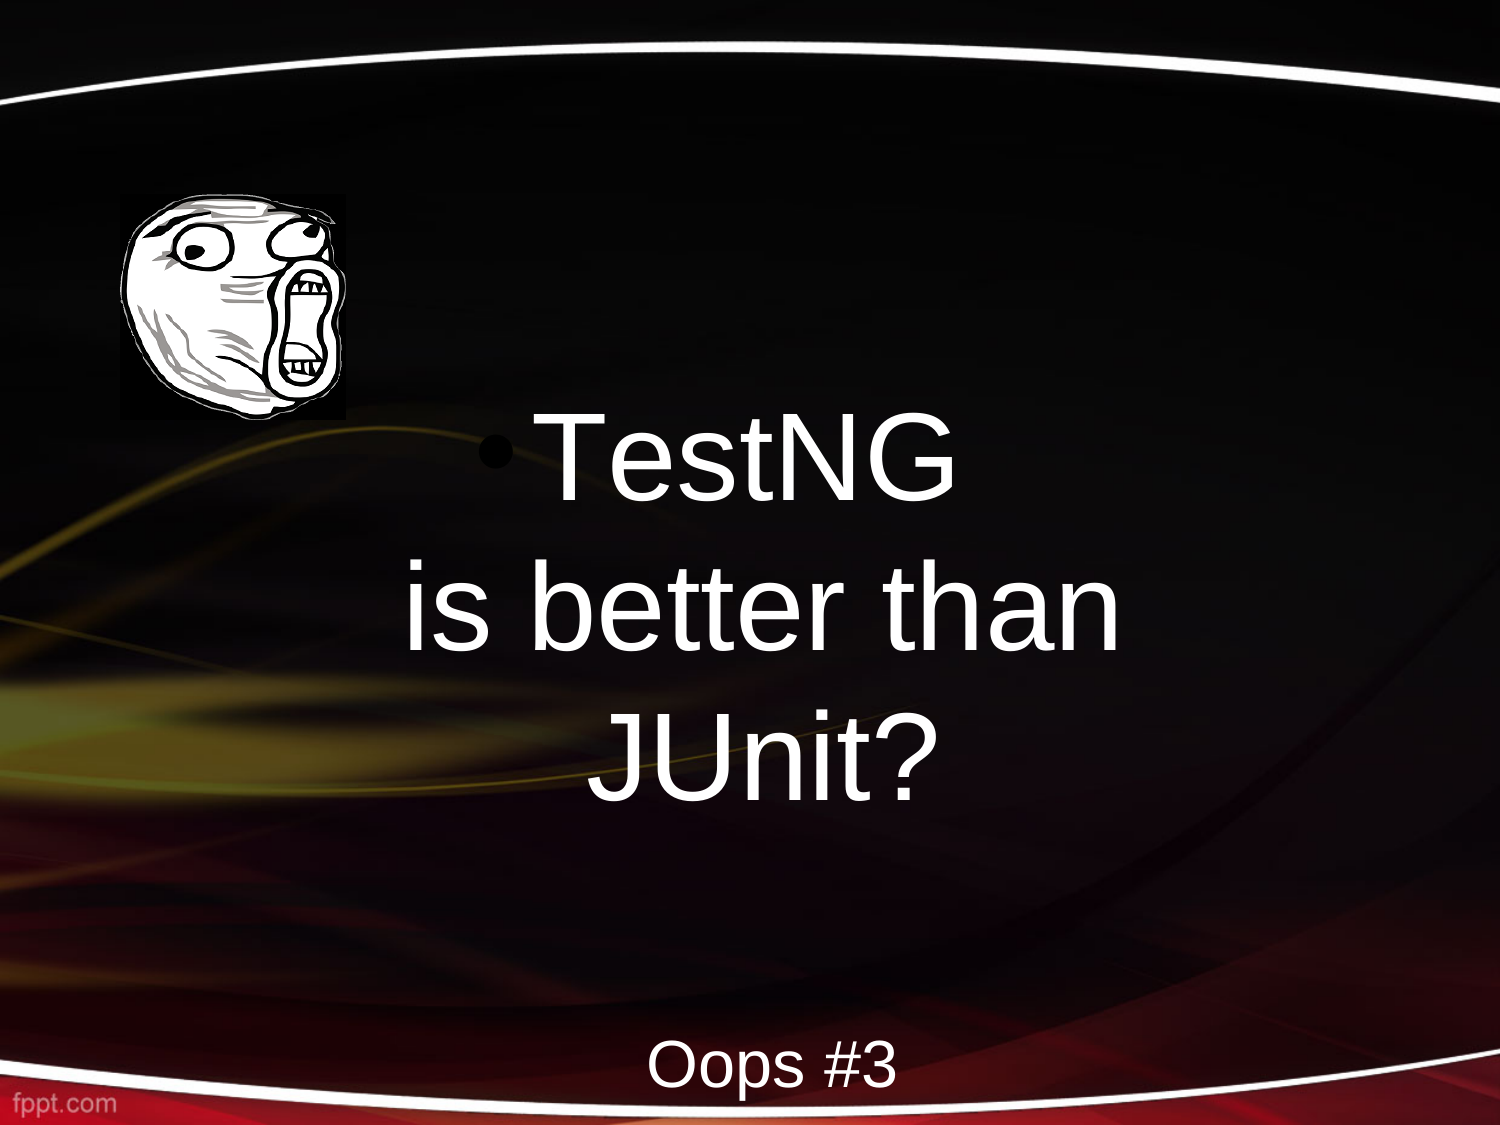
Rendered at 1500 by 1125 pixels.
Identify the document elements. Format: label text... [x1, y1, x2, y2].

title Oops #3 [450, 967, 1096, 1125]
picture [0, 0, 1500, 1125]
list TestNG is better than JUnit? [331, 345, 1140, 856]
